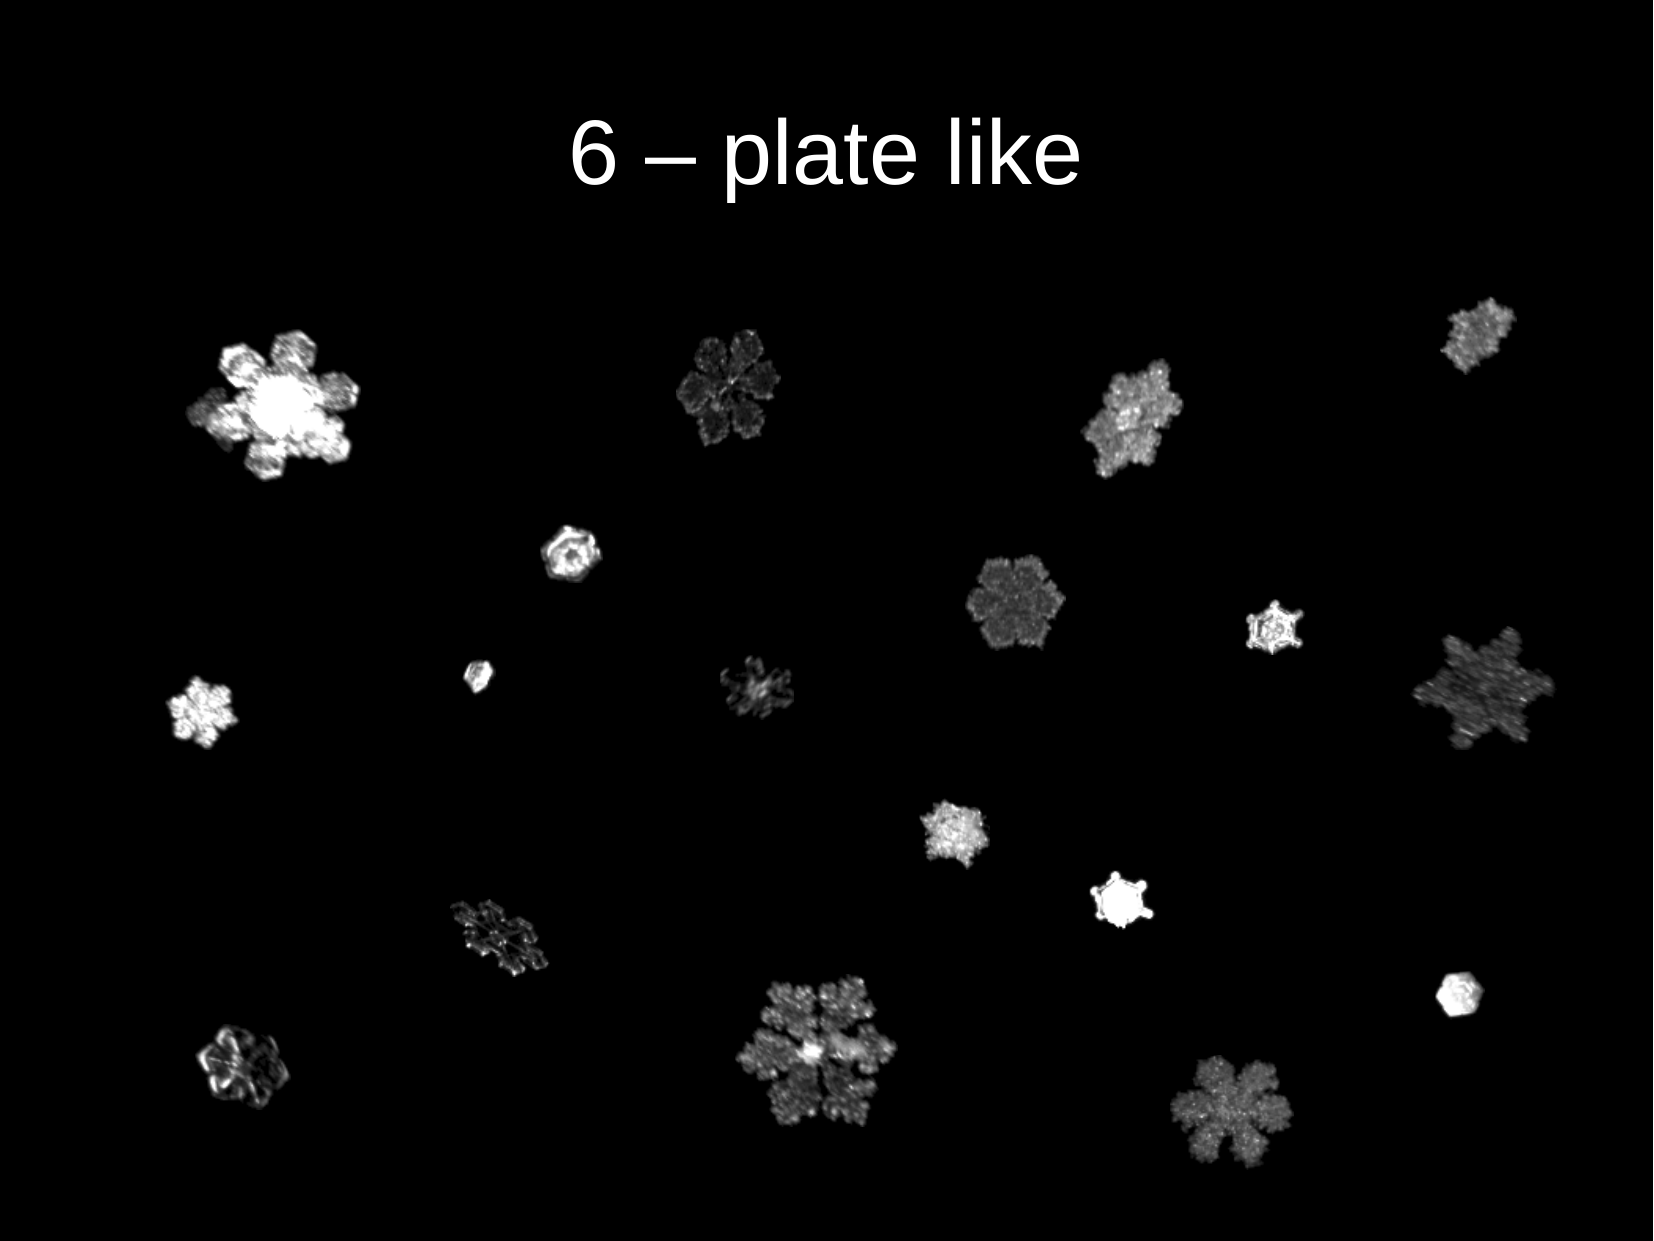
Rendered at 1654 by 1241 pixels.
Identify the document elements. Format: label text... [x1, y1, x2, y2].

picture [195, 1024, 291, 1111]
picture [462, 659, 496, 696]
picture [1245, 599, 1305, 655]
picture [735, 974, 898, 1127]
picture [1080, 358, 1184, 481]
picture [919, 798, 991, 871]
picture [165, 674, 240, 750]
picture [1435, 971, 1486, 1021]
picture [1440, 296, 1517, 376]
picture [540, 524, 603, 583]
picture [1410, 626, 1557, 751]
picture [676, 329, 781, 448]
picture [450, 899, 550, 977]
picture [965, 554, 1066, 651]
picture [720, 655, 794, 721]
title 6 – plate like [82, 49, 1571, 257]
picture [185, 329, 361, 482]
picture [1089, 870, 1156, 931]
picture [1170, 1055, 1294, 1171]
